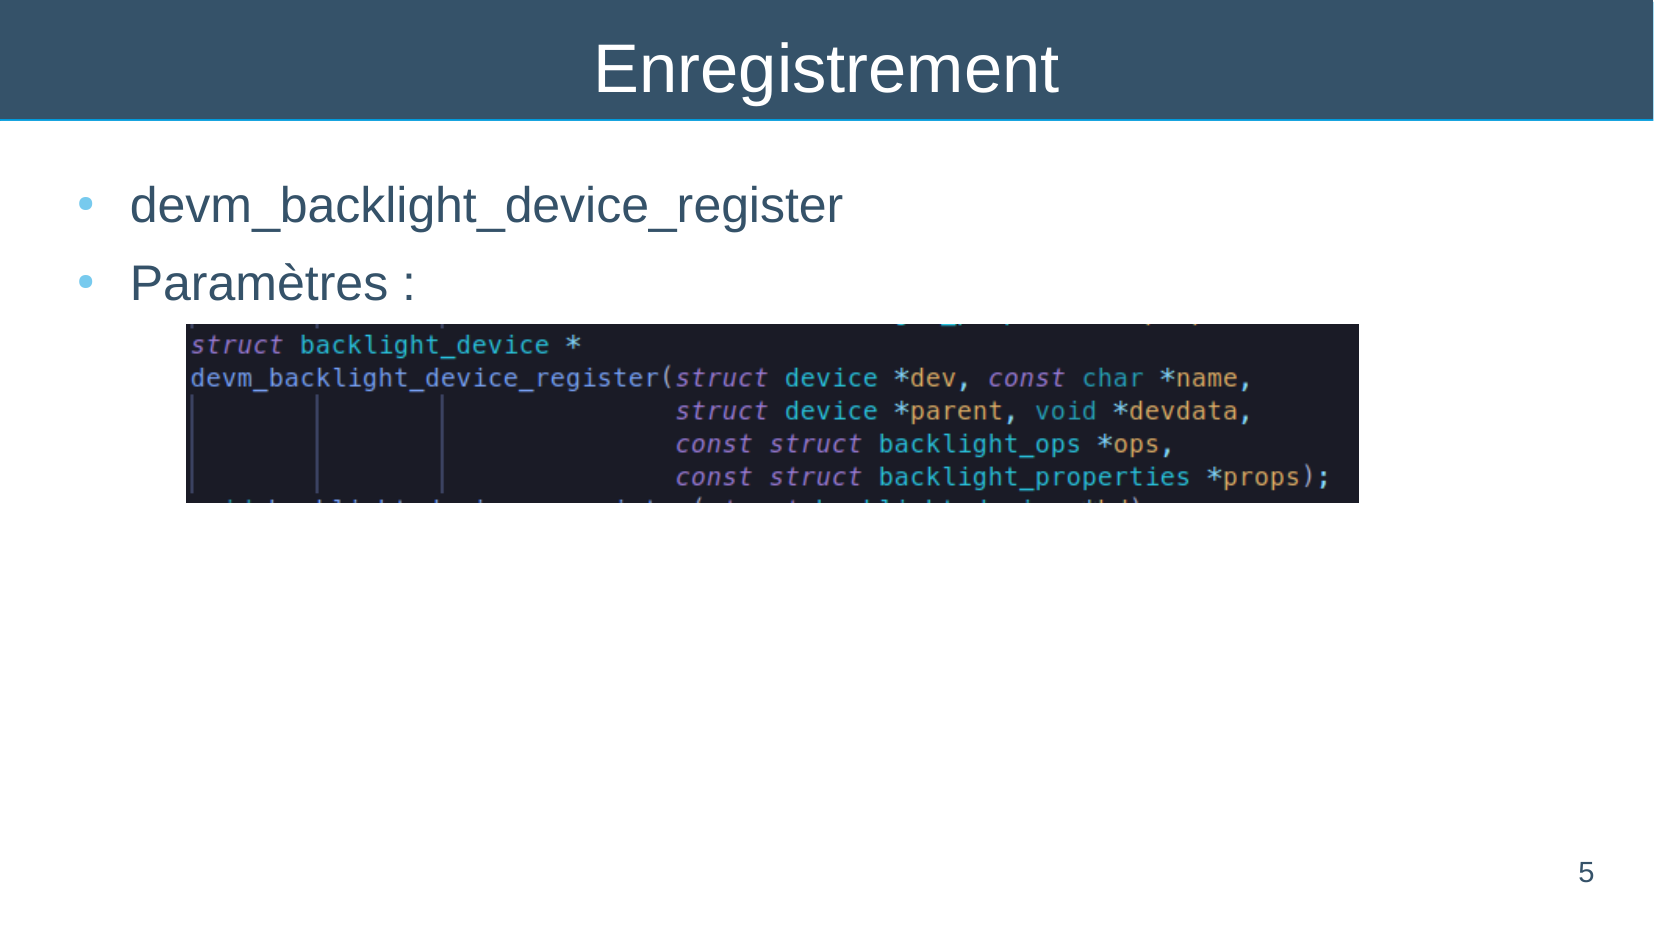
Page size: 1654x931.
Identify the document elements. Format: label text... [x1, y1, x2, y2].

list devm_backlight_device_register Paramètres : [59, 177, 1595, 768]
title Enregistrement [59, 29, 1595, 108]
picture [186, 324, 1359, 503]
